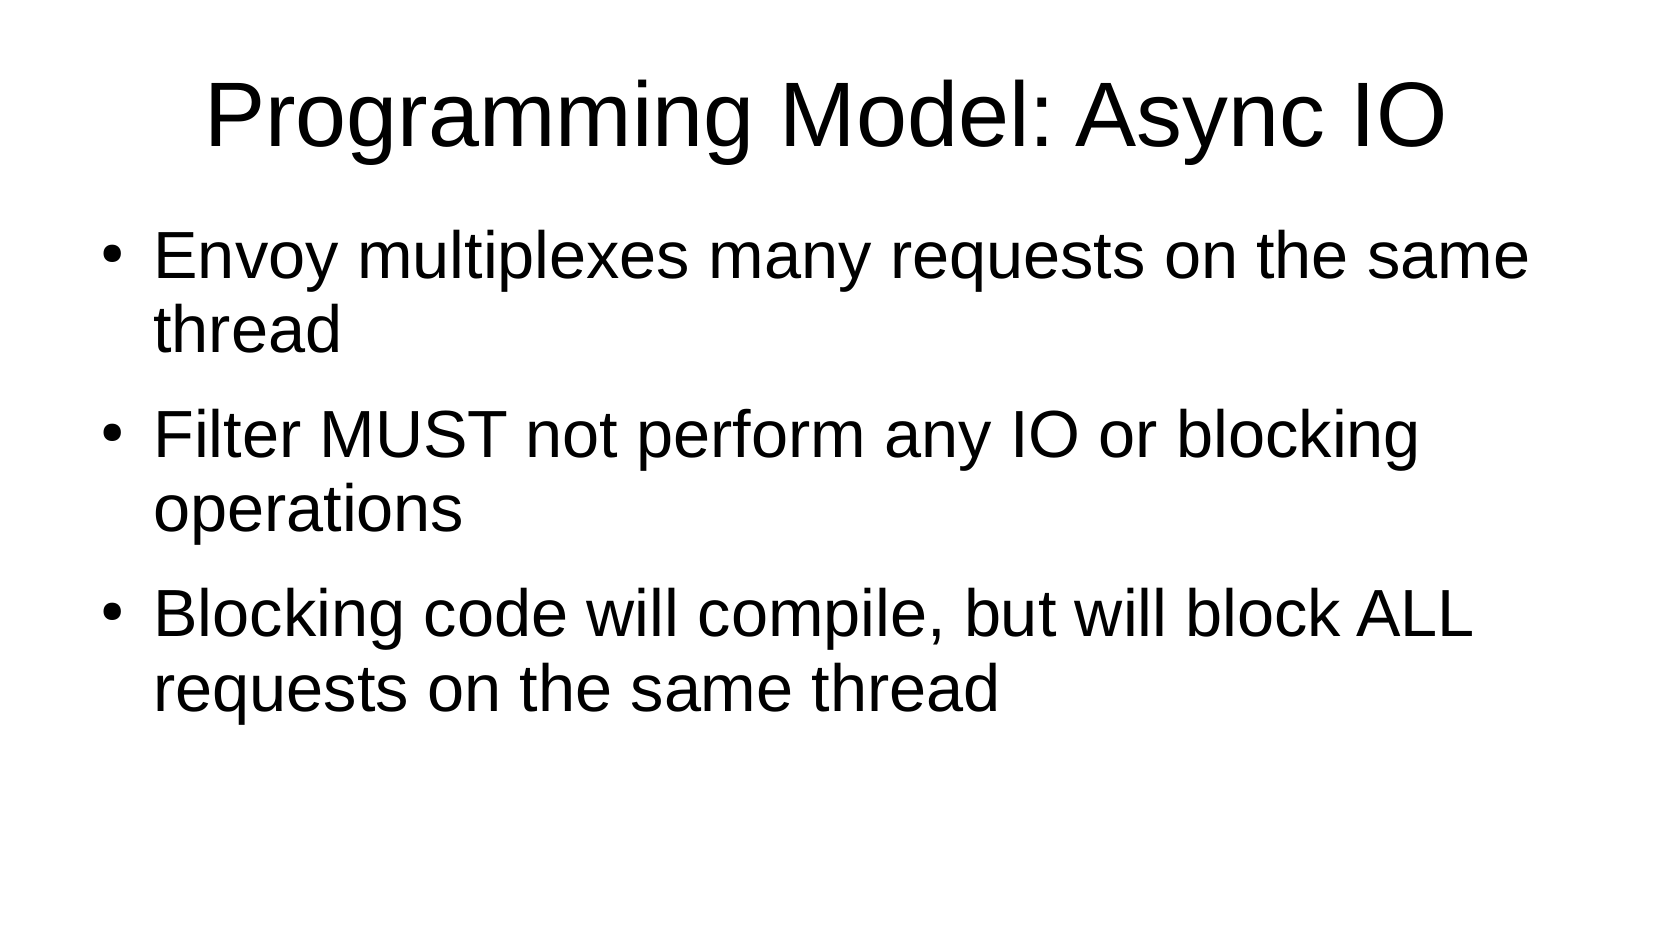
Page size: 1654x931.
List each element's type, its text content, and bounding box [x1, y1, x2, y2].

title Programming Model: Async IO [82, 37, 1571, 193]
list Envoy multiplexes many requests on the same thread Filter MUST not perform any IO or blocking operations Blocking code will compile, but will block ALL requests on the same thread [82, 217, 1571, 758]
